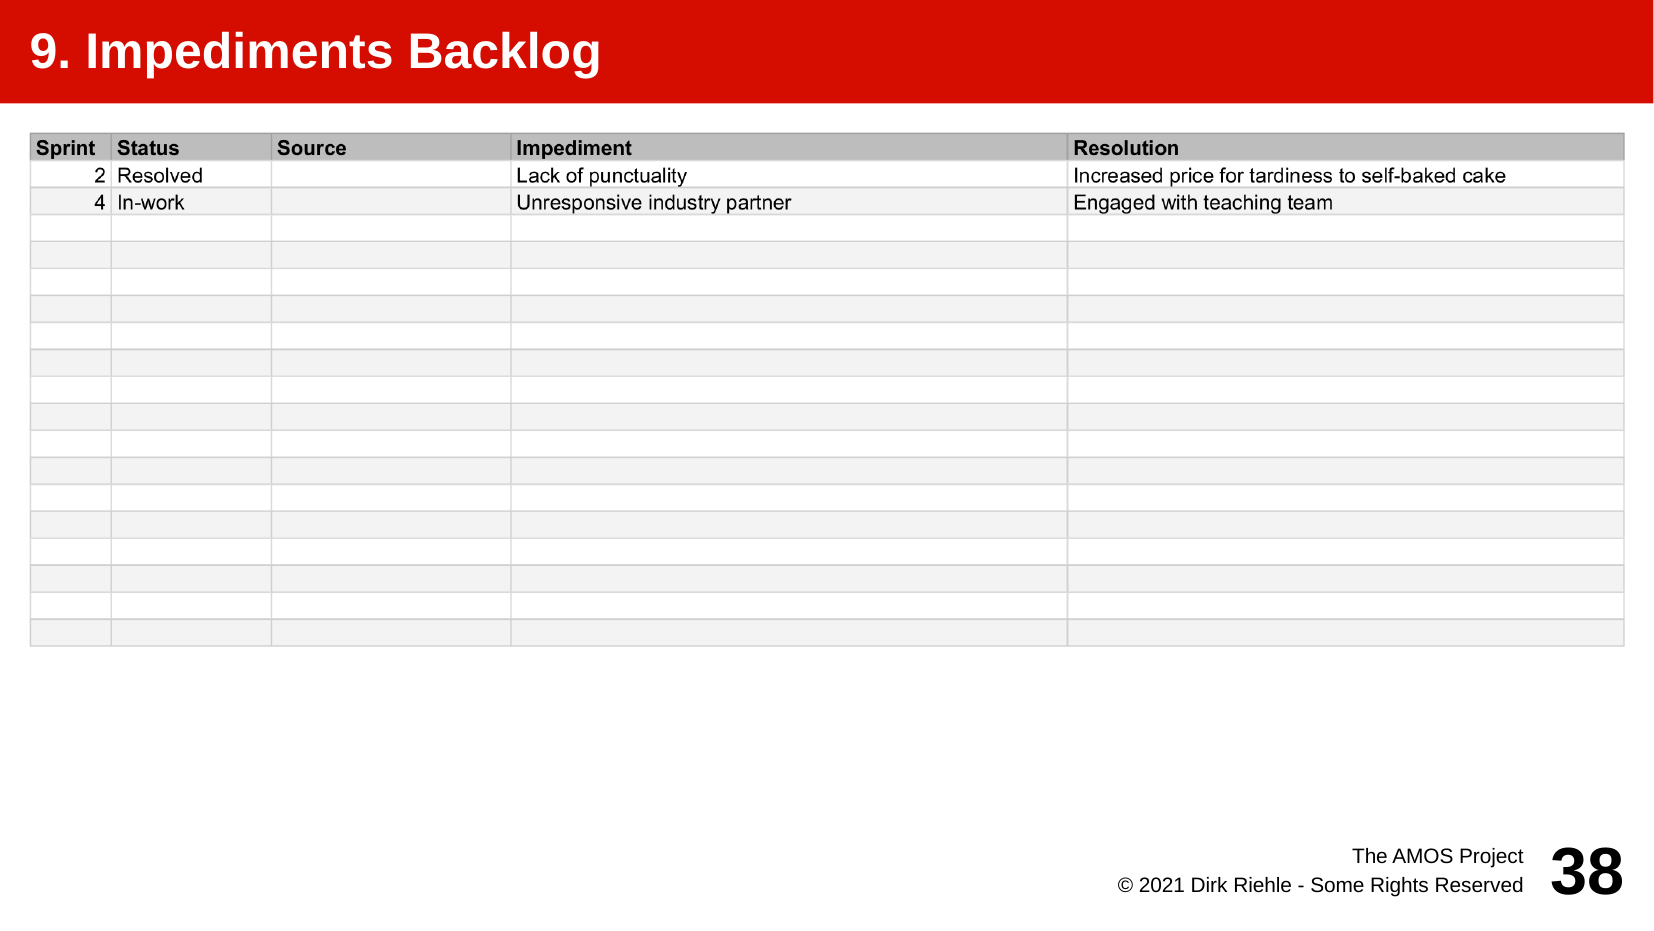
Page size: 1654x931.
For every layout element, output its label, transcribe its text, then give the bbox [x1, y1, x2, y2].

picture [29, 132, 1625, 647]
title 9. Impediments Backlog [0, 0, 1654, 104]
